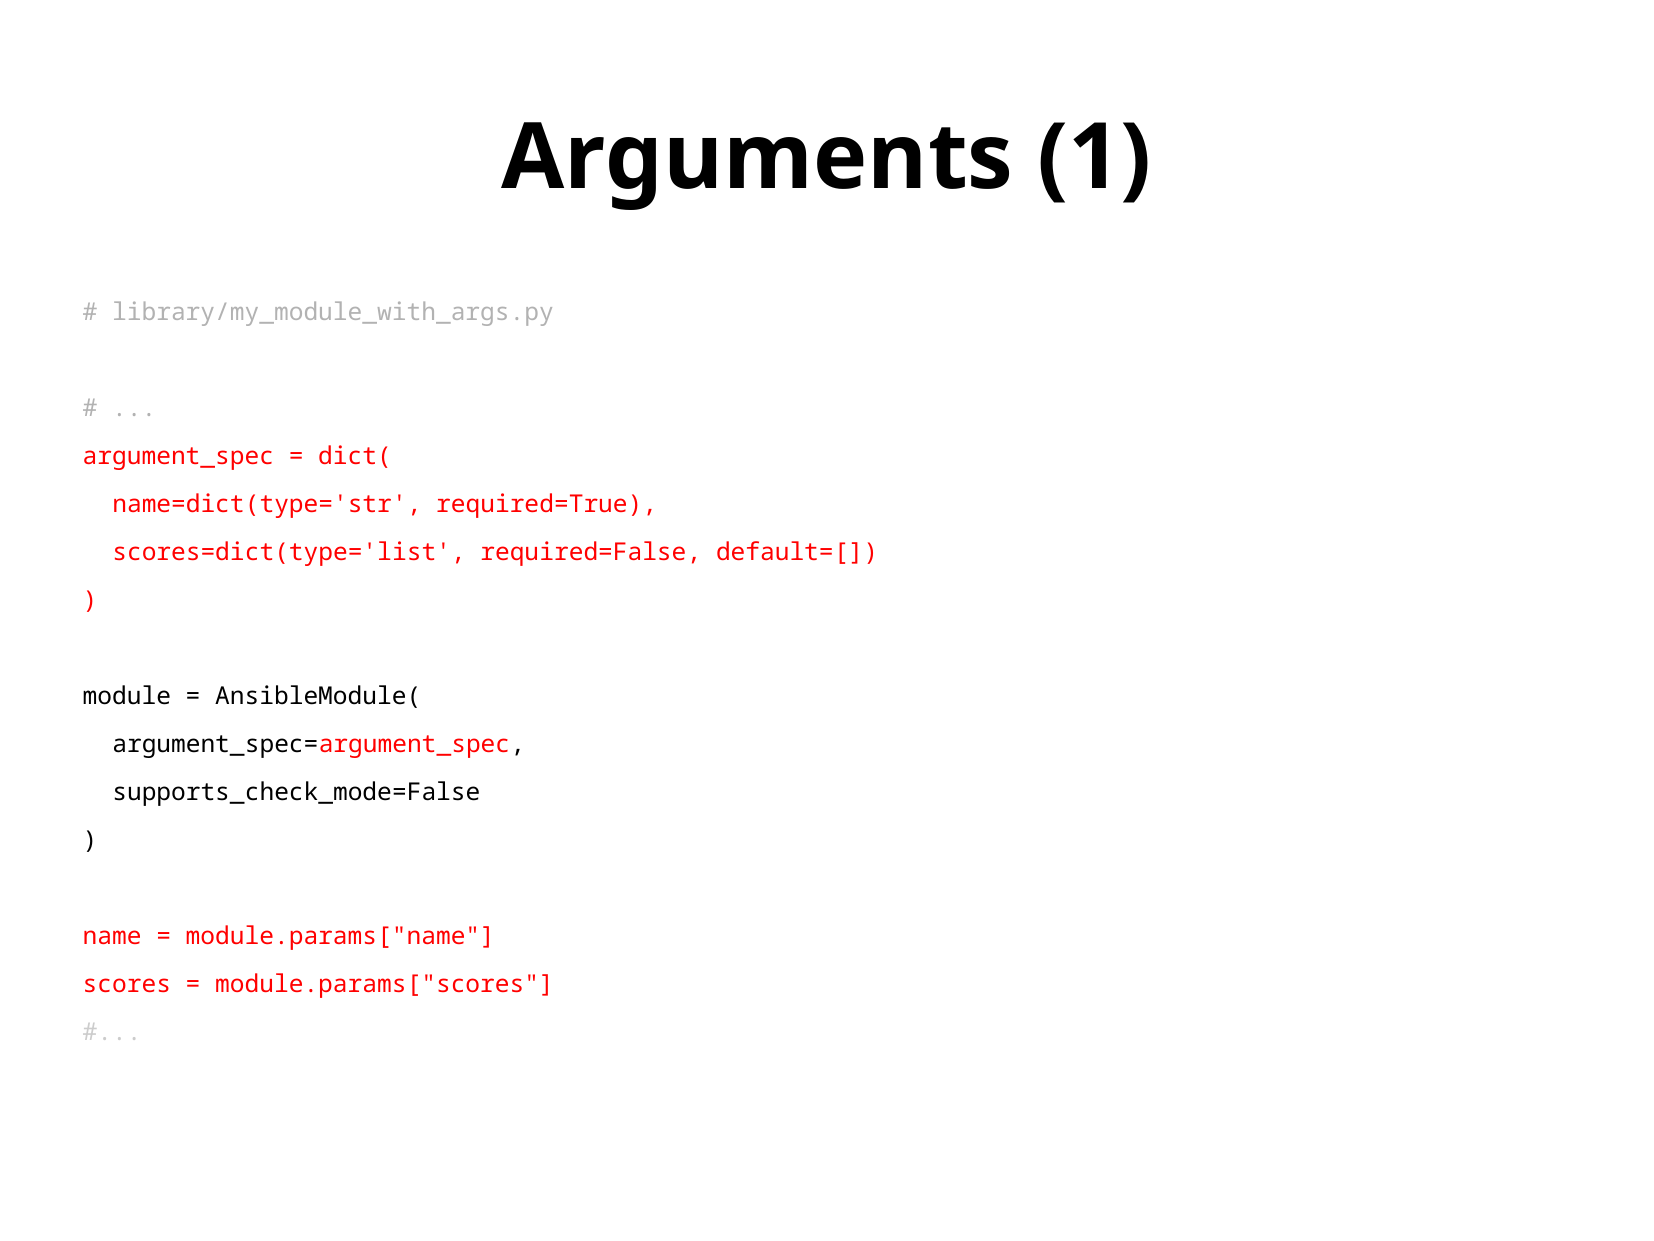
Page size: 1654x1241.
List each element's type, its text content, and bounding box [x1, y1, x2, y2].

title Arguments (1) [82, 49, 1571, 257]
list # library/my_module_with_args.py # ... argument_spec = dict( name=dict(type='str', required=True), scores=dict(type='list', required=False, default=[]) ) module = AnsibleModule( argument_spec=argument_spec, supports_check_mode=False ) name = module.params["name"] scores = module.params["scores"] #... [82, 290, 1571, 1052]
